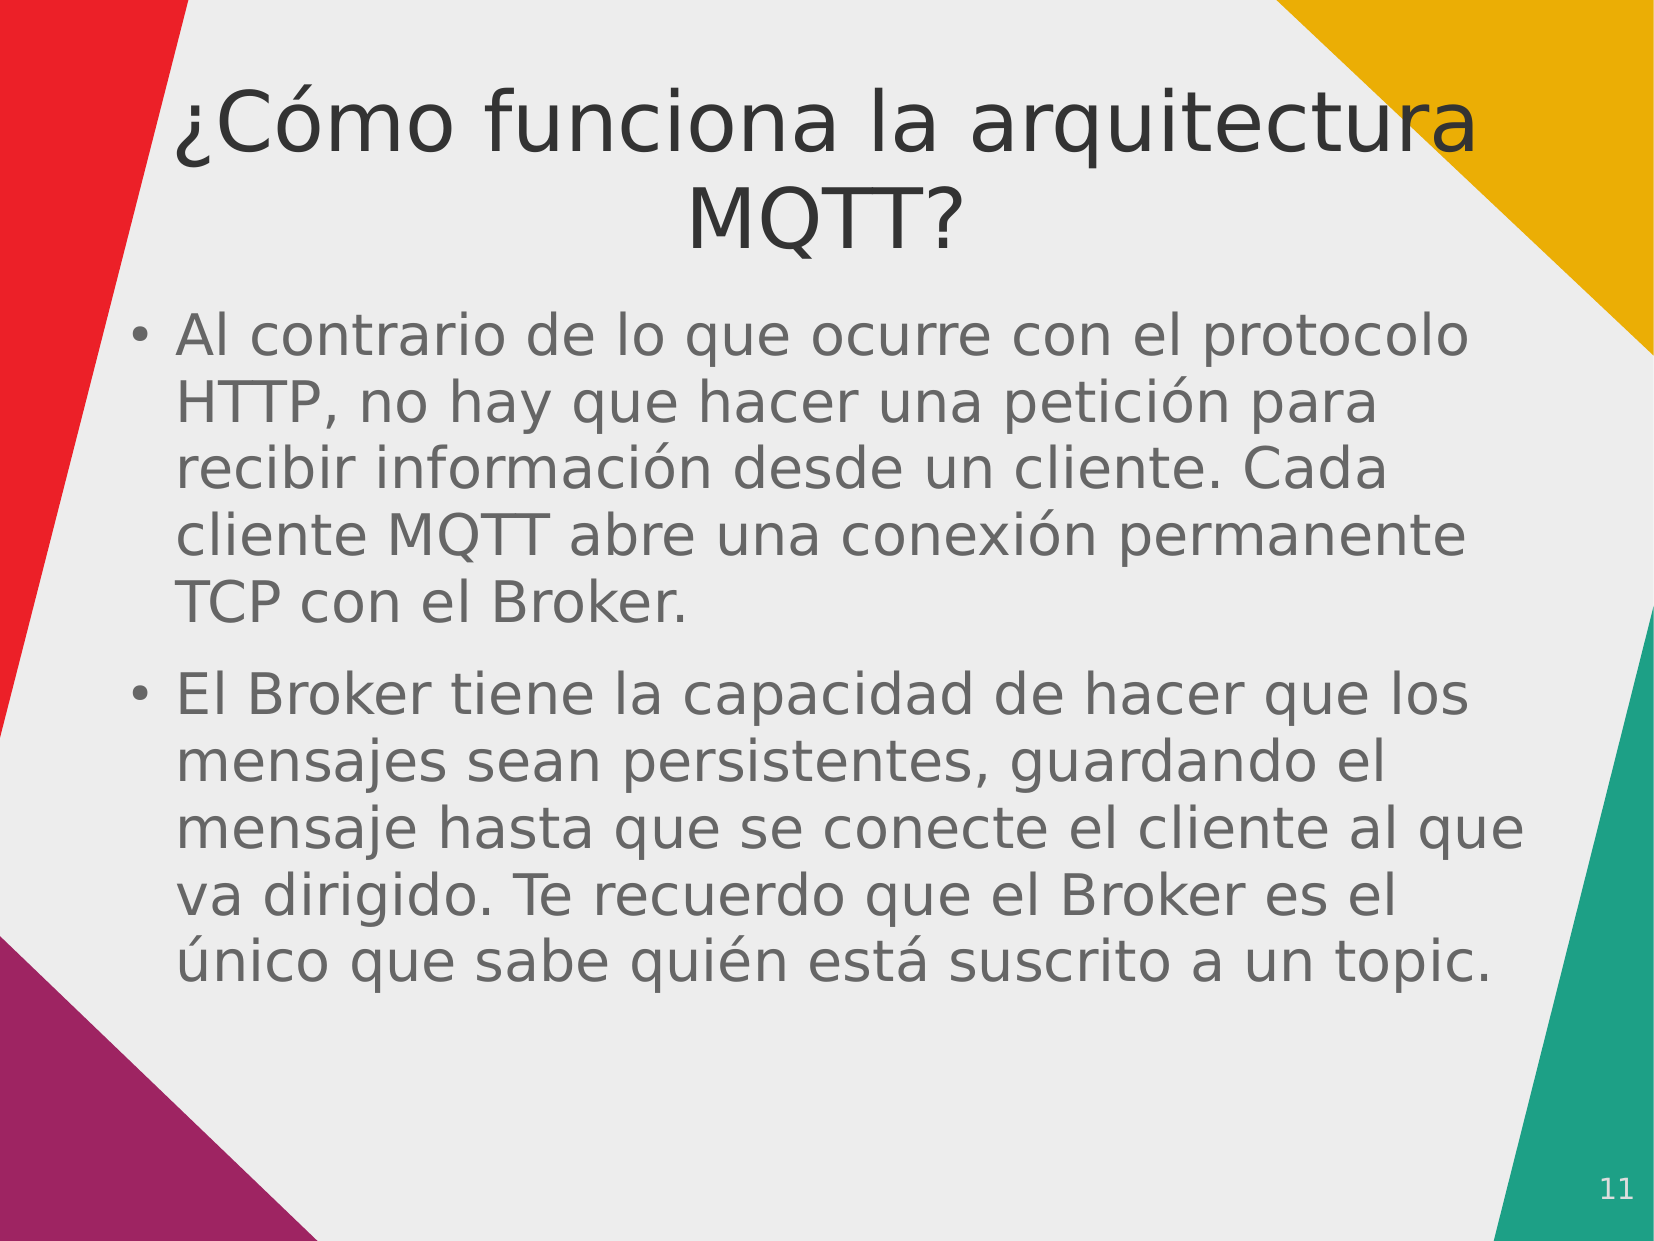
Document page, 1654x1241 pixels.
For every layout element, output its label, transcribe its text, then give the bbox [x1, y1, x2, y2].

list Al contrario de lo que ocurre con el protocolo HTTP, no hay que hacer una petición para recibir información desde un cliente. Cada cliente MQTT abre una conexión permanente TCP con el Broker. El Broker tiene la capacidad de hacer que los mensajes sean persistentes, guardando el mensaje hasta que se conecte el cliente al que va dirigido. Te recuerdo que el Broker es el único que sabe quién está suscrito a un topic. [114, 302, 1539, 1033]
title ¿Cómo funciona la arquitectura MQTT? [114, 73, 1539, 271]
